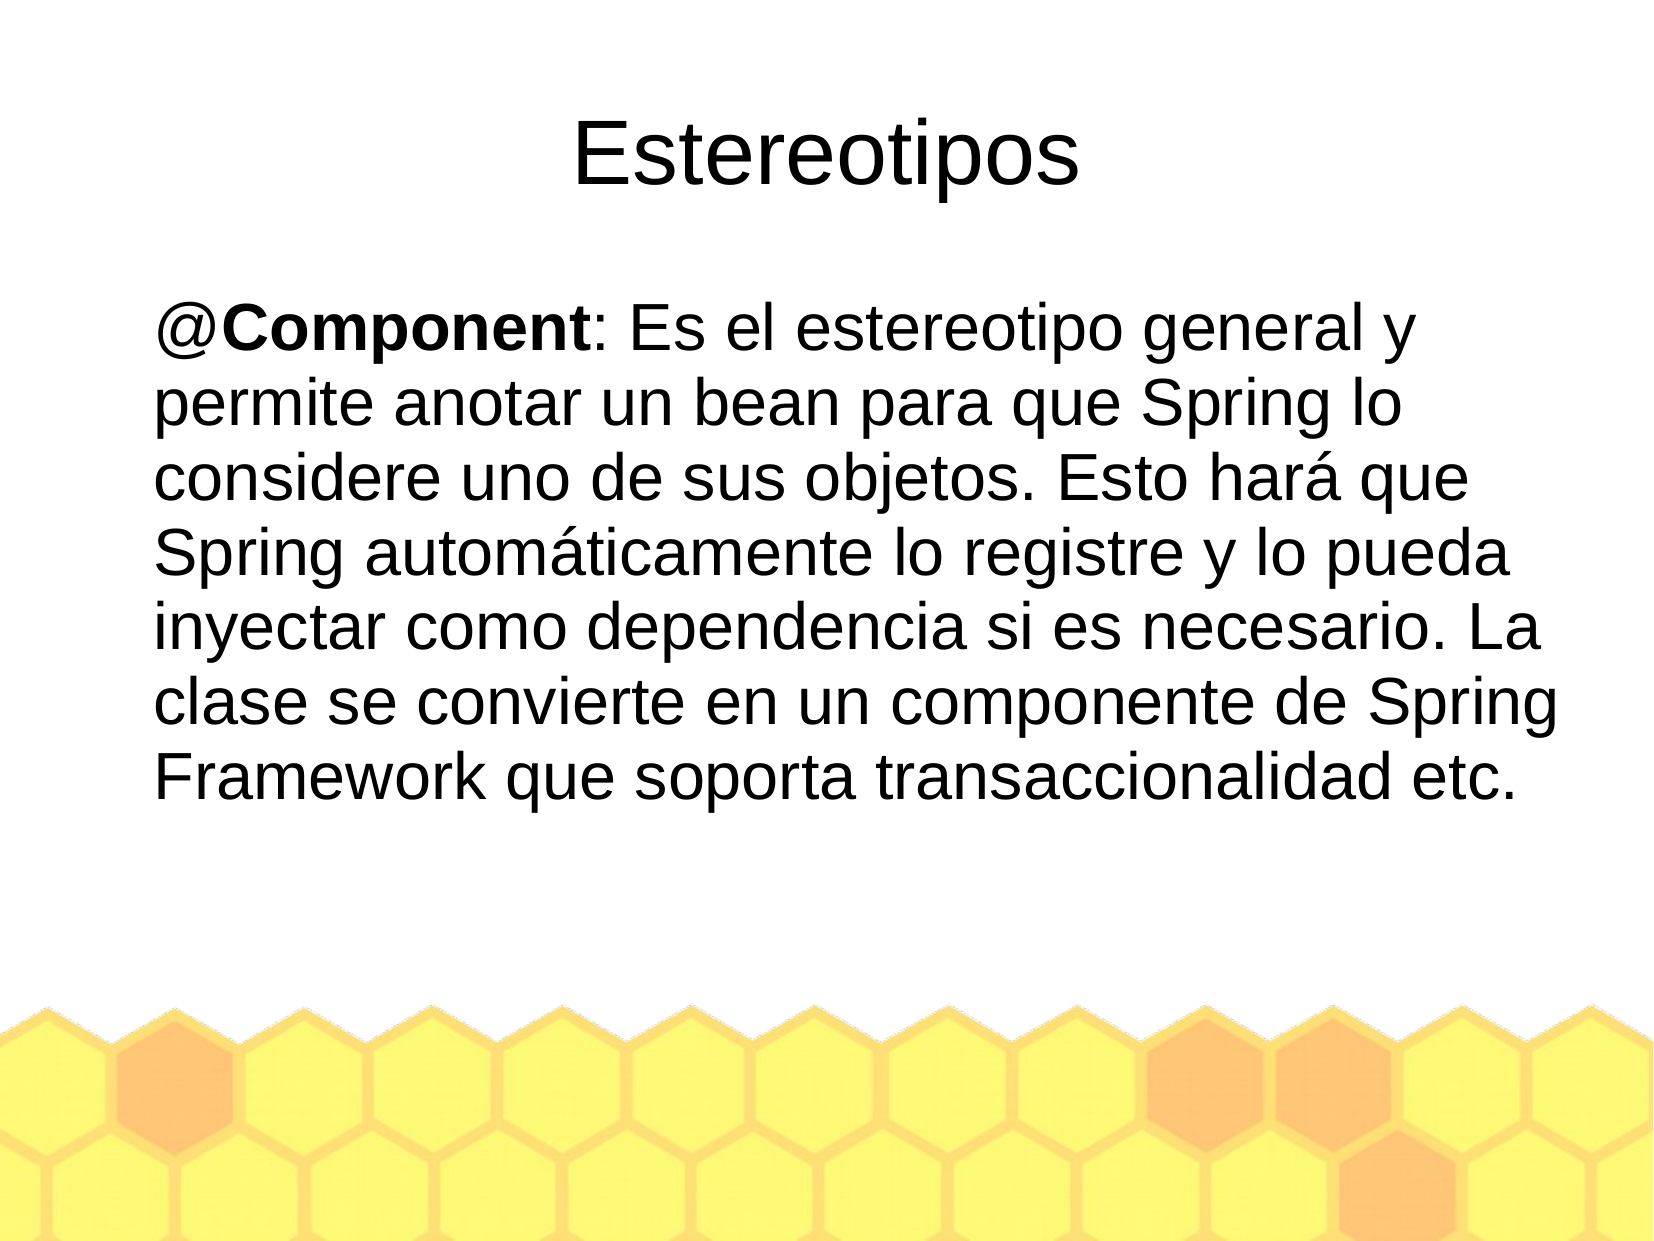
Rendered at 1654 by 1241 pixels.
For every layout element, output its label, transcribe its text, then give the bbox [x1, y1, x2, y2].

title Estereotipos [82, 49, 1571, 257]
picture [0, 1001, 1654, 1241]
list @Component: Es el estereotipo general y permite anotar un bean para que Spring lo considere uno de sus objetos. Esto hará que Spring automáticamente lo registre y lo pueda inyectar como dependencia si es necesario. La clase se convierte en un componente de Spring Framework que soporta transaccionalidad etc. [82, 290, 1571, 1010]
